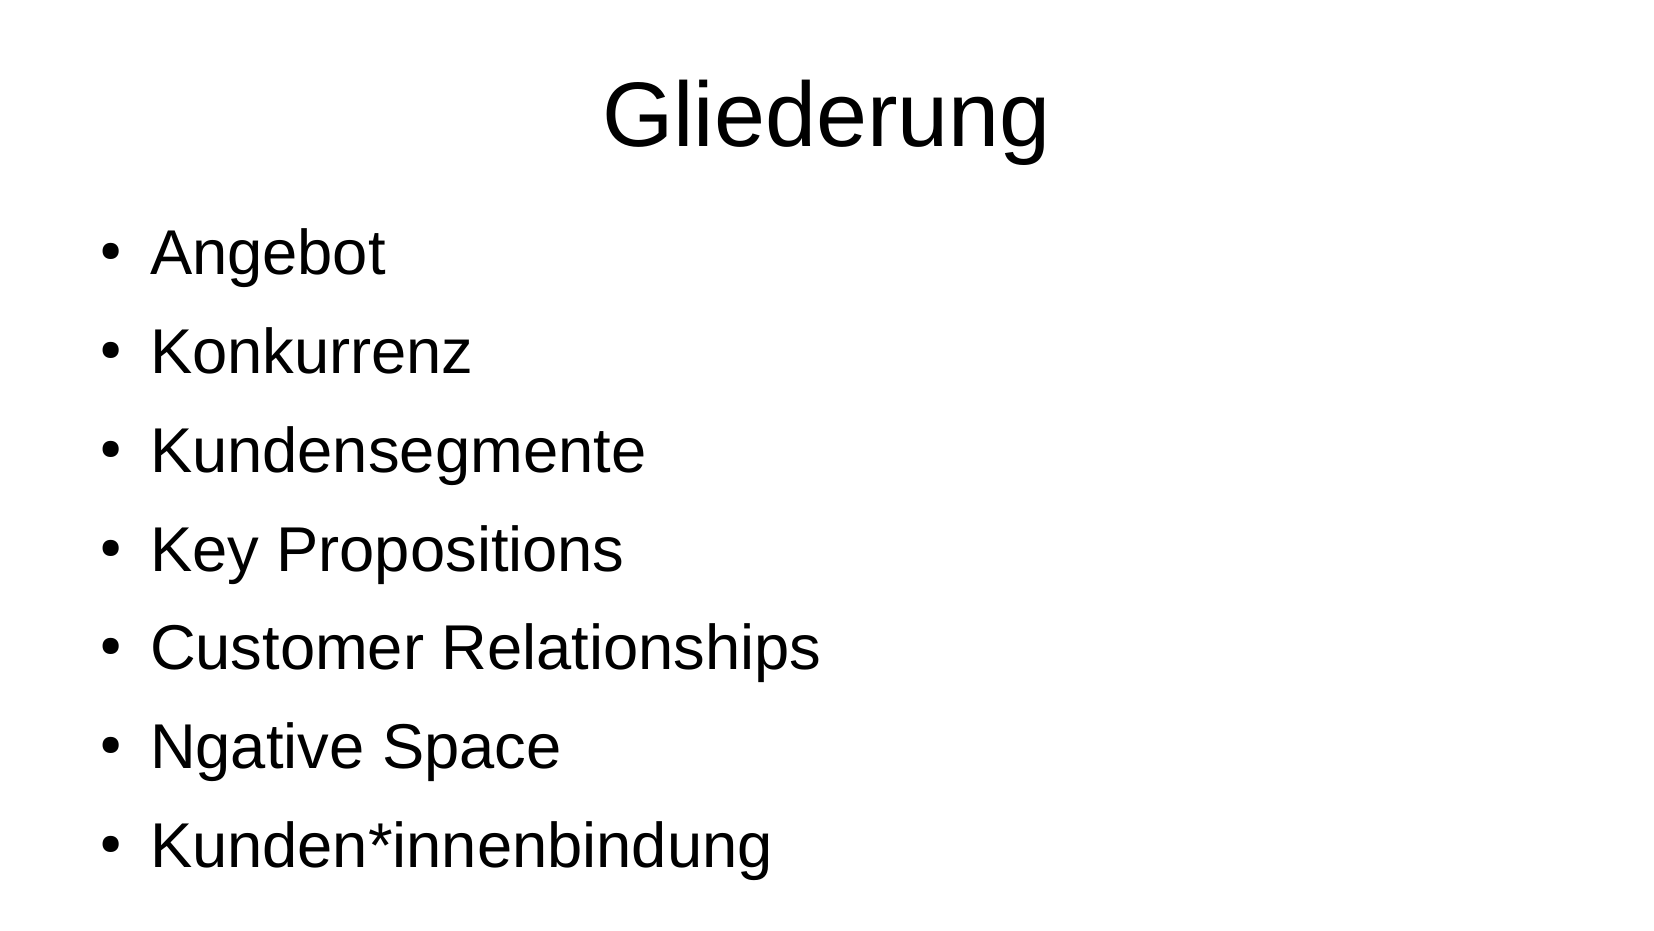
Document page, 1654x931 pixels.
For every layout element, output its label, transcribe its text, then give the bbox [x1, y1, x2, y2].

title Gliederung [82, 37, 1571, 193]
list Angebot Konkurrenz Kundensegmente Key Propositions Customer Relationships Ngative Space Kunden*innenbindung [82, 217, 1571, 886]
